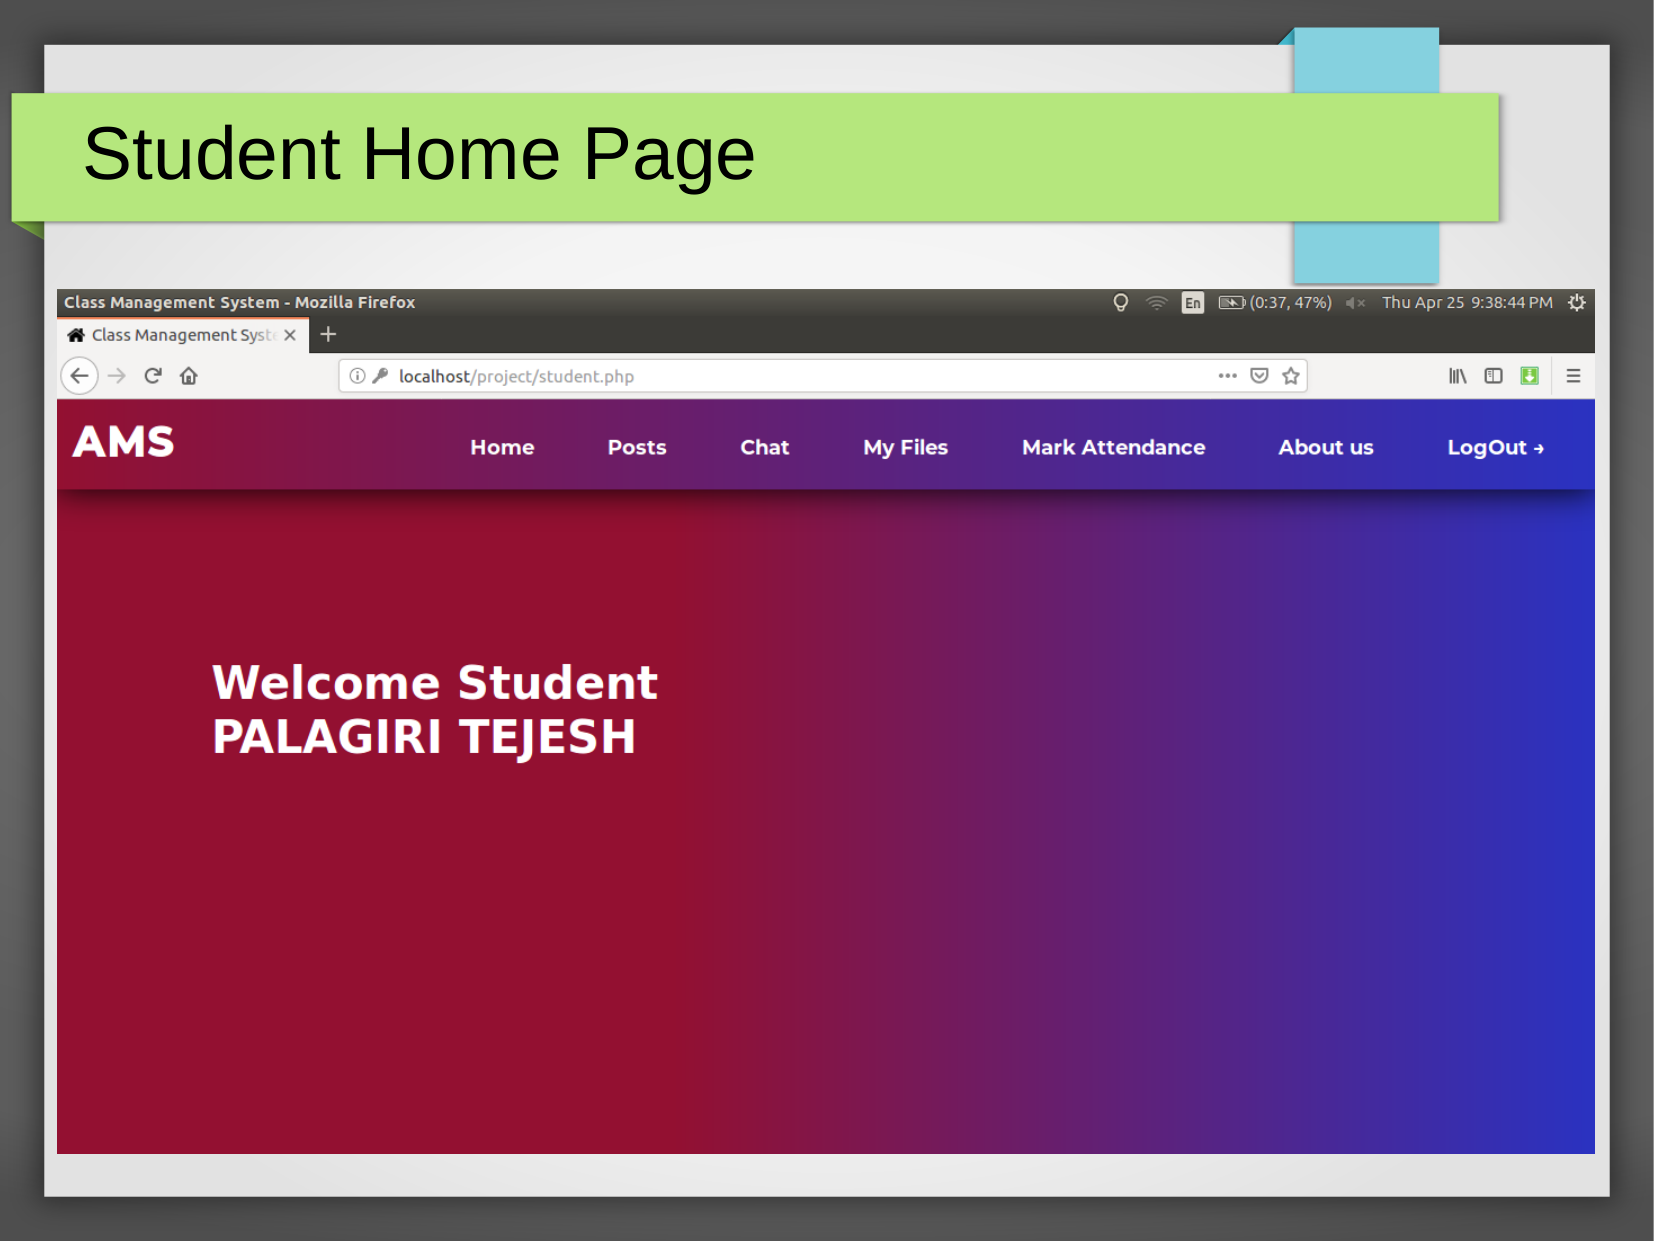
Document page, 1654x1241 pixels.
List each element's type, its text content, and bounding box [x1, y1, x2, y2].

title Student Home Page [82, 94, 1264, 213]
picture [0, 0, 1654, 1241]
